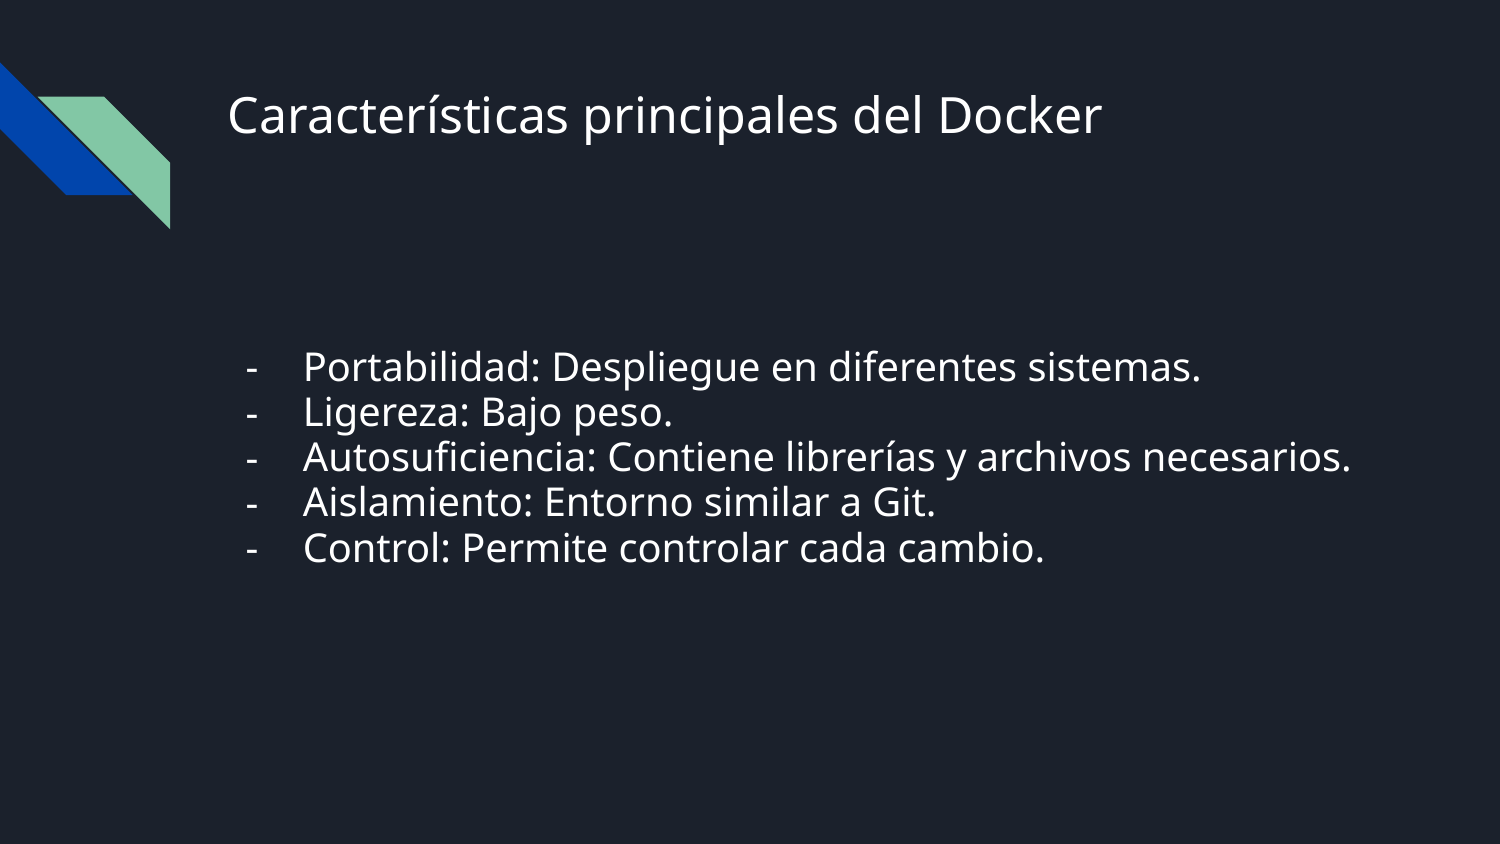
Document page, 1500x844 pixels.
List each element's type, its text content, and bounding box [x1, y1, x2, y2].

title Características principales del Docker [212, 64, 1368, 215]
list Portabilidad: Despliegue en diferentes sistemas. Ligereza: Bajo peso. Autosuficiencia: Contiene librerías y archivos necesarios. Aislamiento: Entorno similar a Git. Control: Permite controlar cada cambio. [212, 257, 1368, 735]
